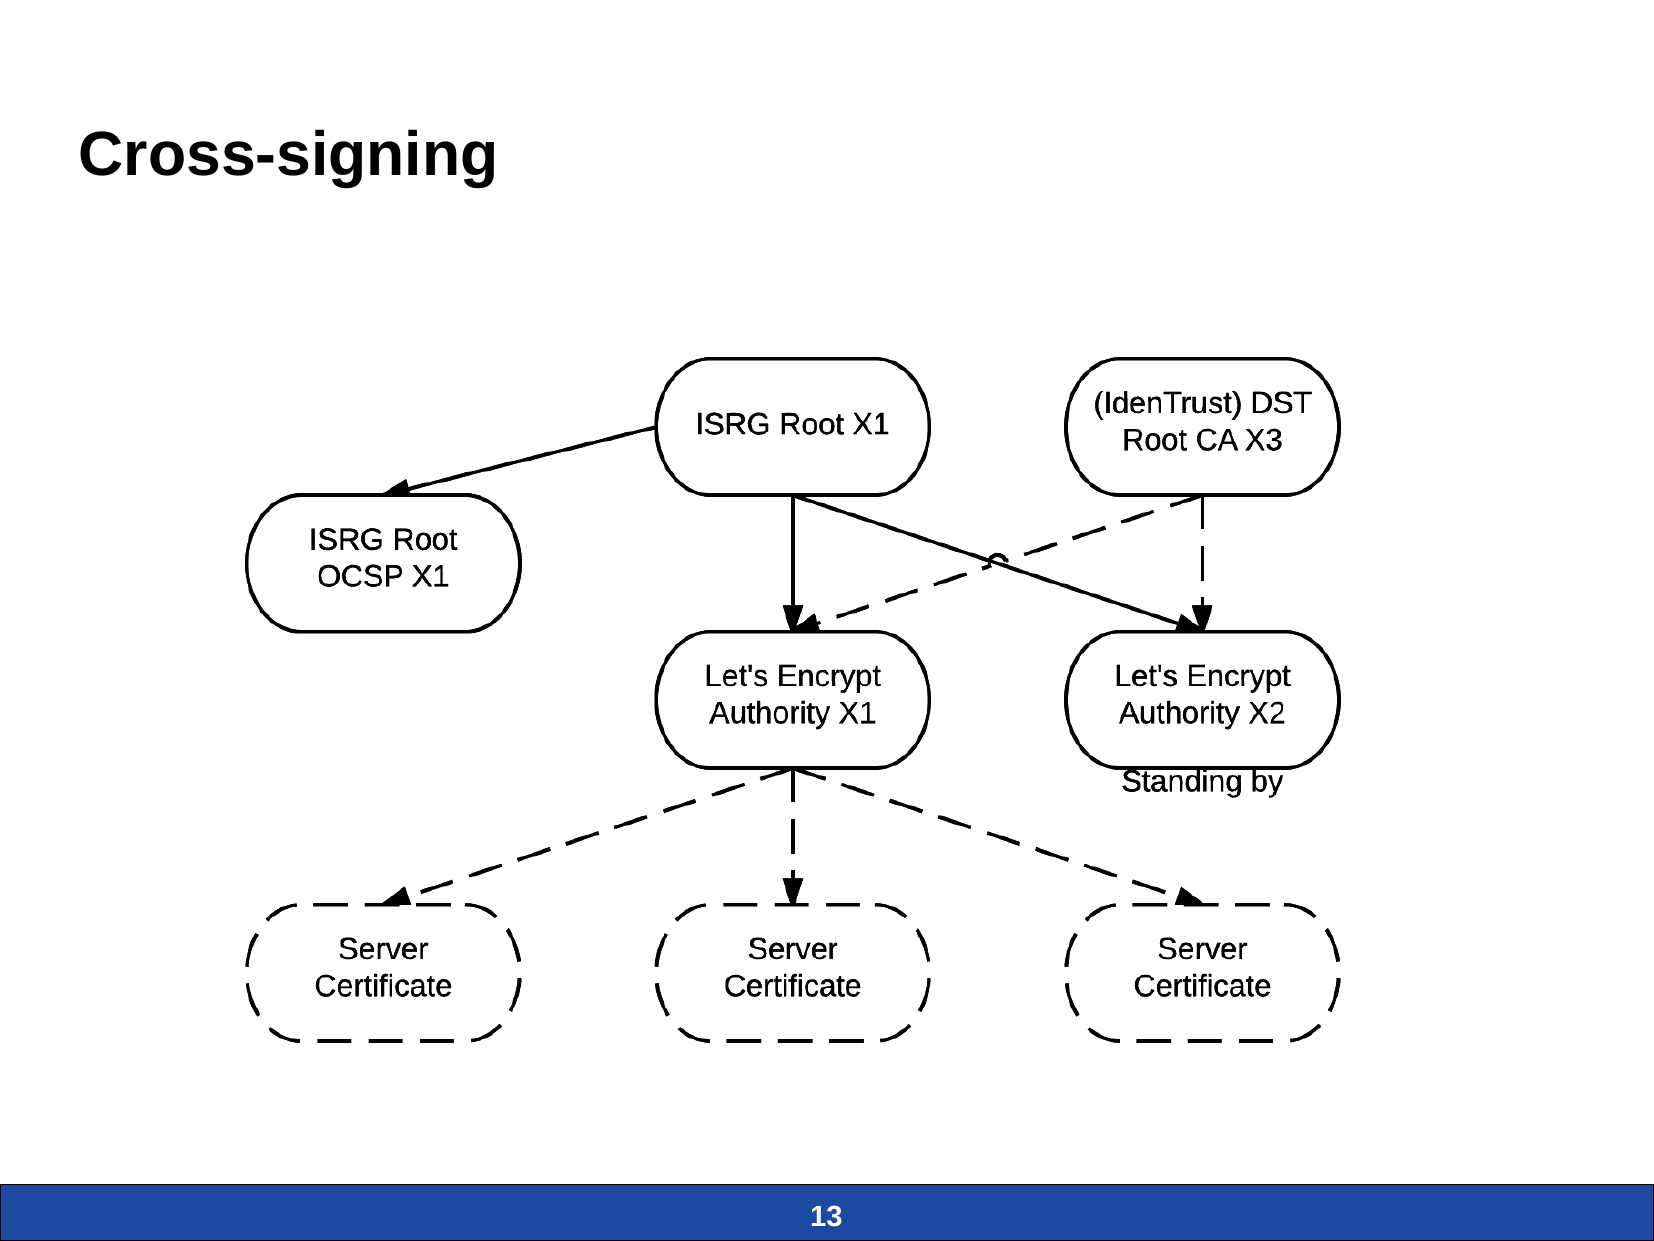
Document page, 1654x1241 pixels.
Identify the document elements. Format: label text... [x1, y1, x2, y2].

title Cross-signing [78, 50, 1567, 258]
picture [178, 290, 1475, 1109]
